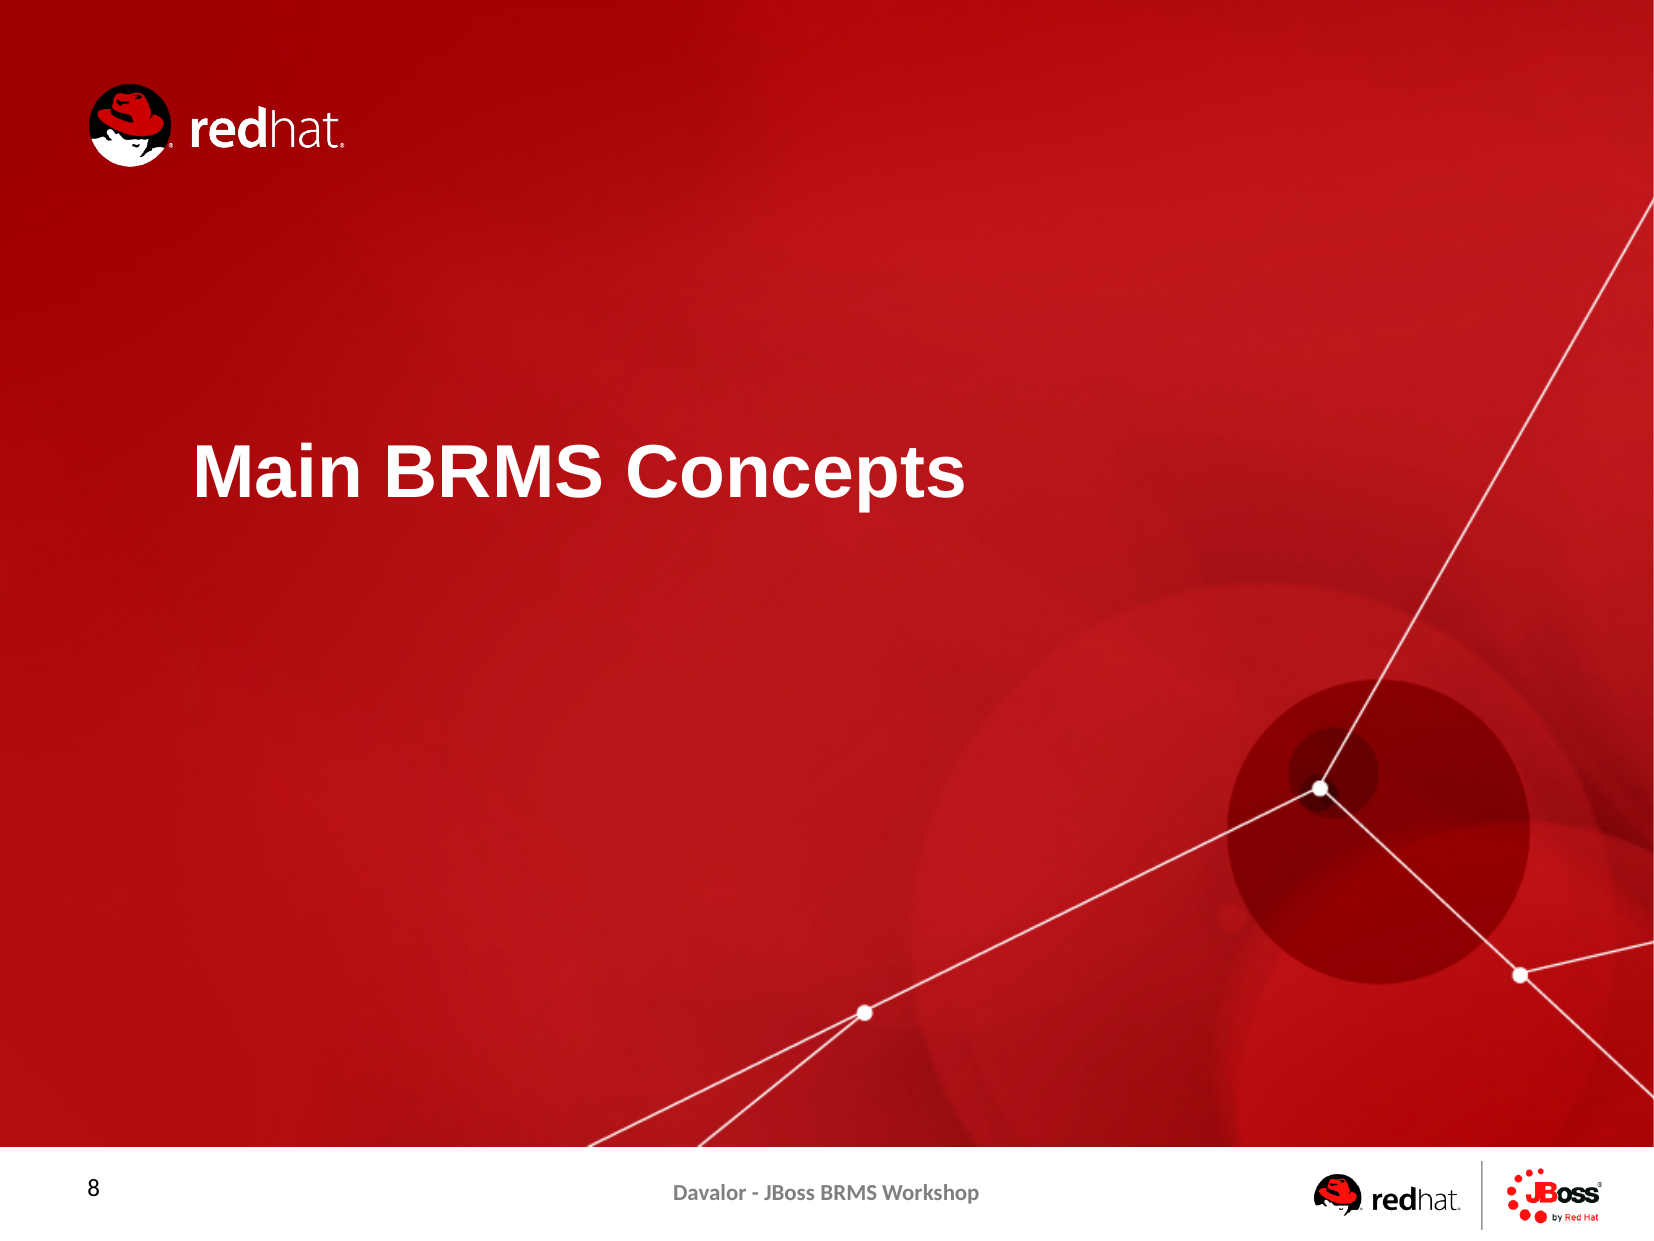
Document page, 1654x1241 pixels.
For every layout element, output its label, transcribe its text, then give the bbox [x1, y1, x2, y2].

text_box Main BRMS Concepts [178, 418, 1445, 703]
picture [1314, 1161, 1602, 1230]
picture [0, 0, 1654, 1147]
